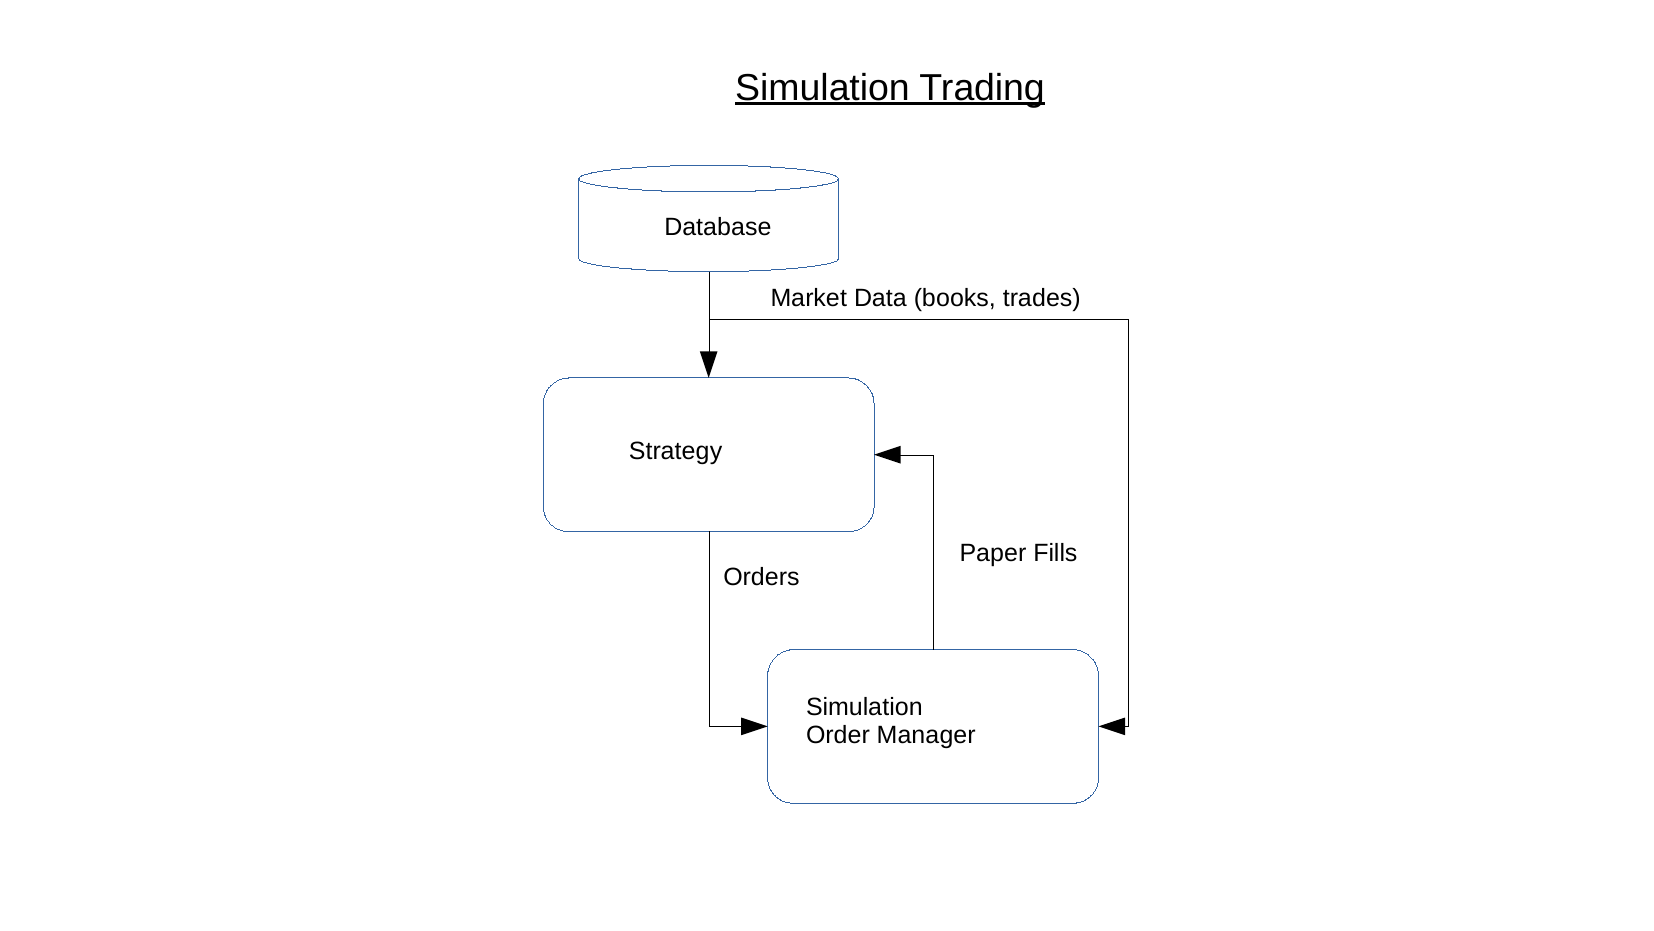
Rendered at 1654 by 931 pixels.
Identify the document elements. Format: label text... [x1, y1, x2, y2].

text_box Strategy [614, 429, 851, 473]
text_box Paper Fills [944, 531, 1111, 603]
text_box Simulation Order Manager [791, 685, 1028, 756]
text_box Market Data (books, trades) [755, 276, 1123, 319]
text_box Simulation Trading [720, 59, 1111, 116]
text_box Database [649, 205, 863, 249]
text_box Orders [708, 555, 863, 598]
